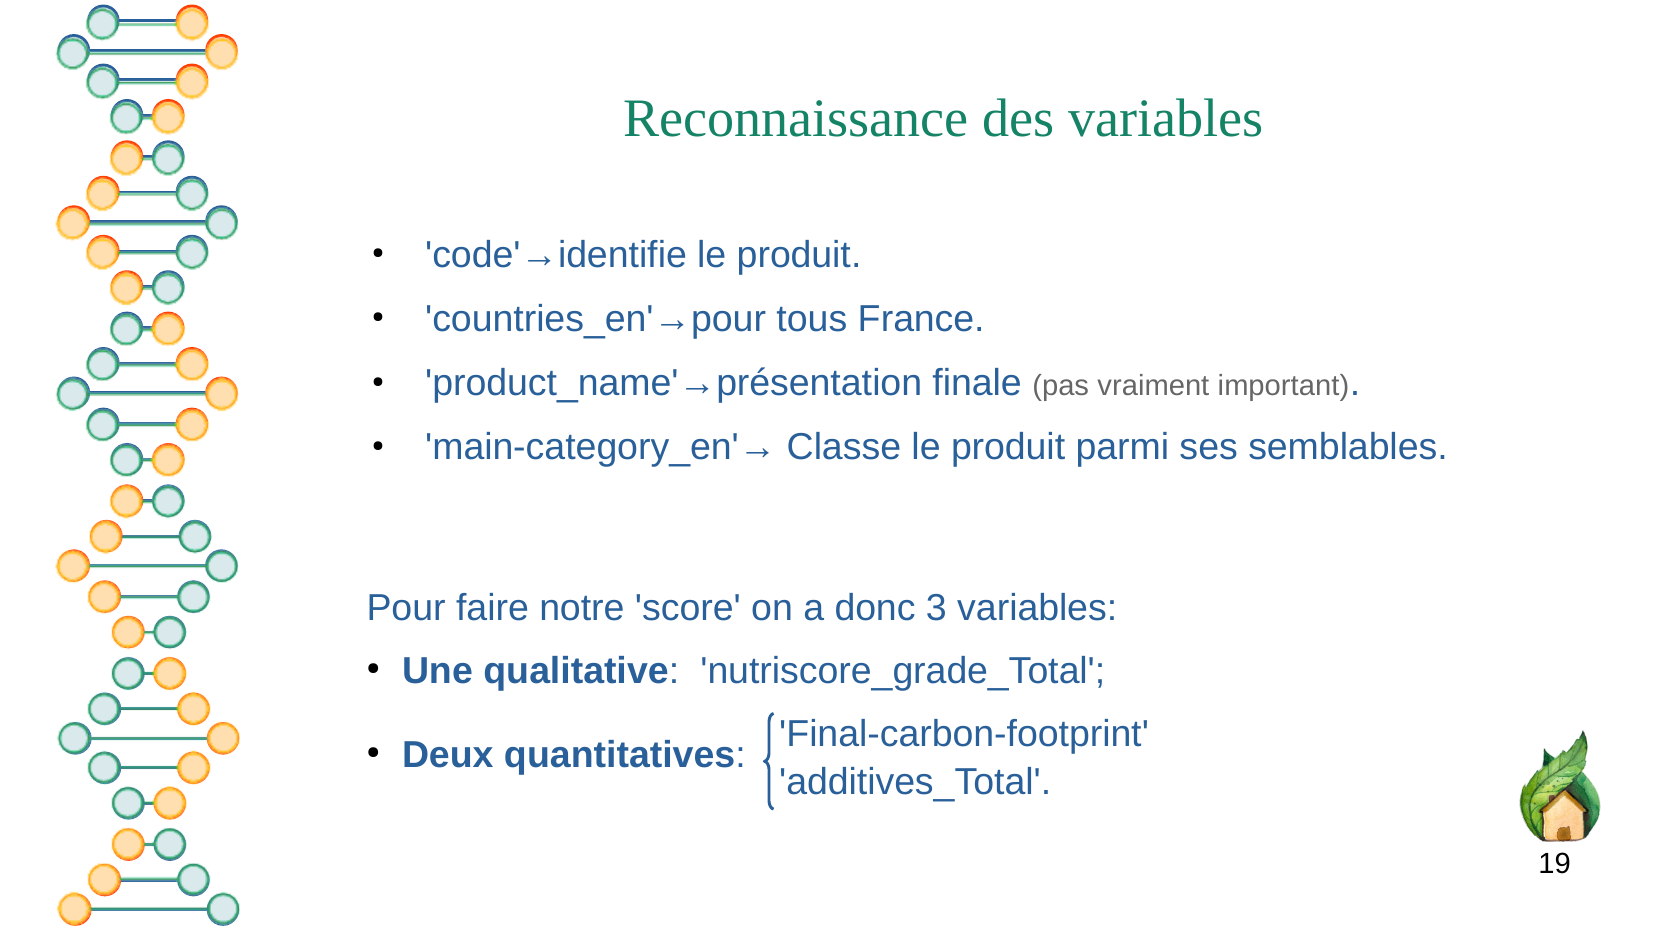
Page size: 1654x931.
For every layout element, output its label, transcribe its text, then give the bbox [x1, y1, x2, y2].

picture [1500, 726, 1619, 845]
picture [0, 0, 351, 931]
title Reconnaissance des variables [351, 41, 1573, 195]
text_box 'Final-carbon-footprint' 'additives_Total'. [764, 705, 1447, 762]
text_box Pour faire notre 'score' on a donc 3 variables: Une qualitative: 'nutriscore_grade_Total'; Deux quantitatives: [351, 578, 1447, 720]
list 'code'→identifie le produit. 'countries_en'→pour tous France. 'product_name'→présentation finale (pas vraiment important). 'main-category_en'→ Classe le produit parmi ses semblables. [354, 169, 1477, 709]
